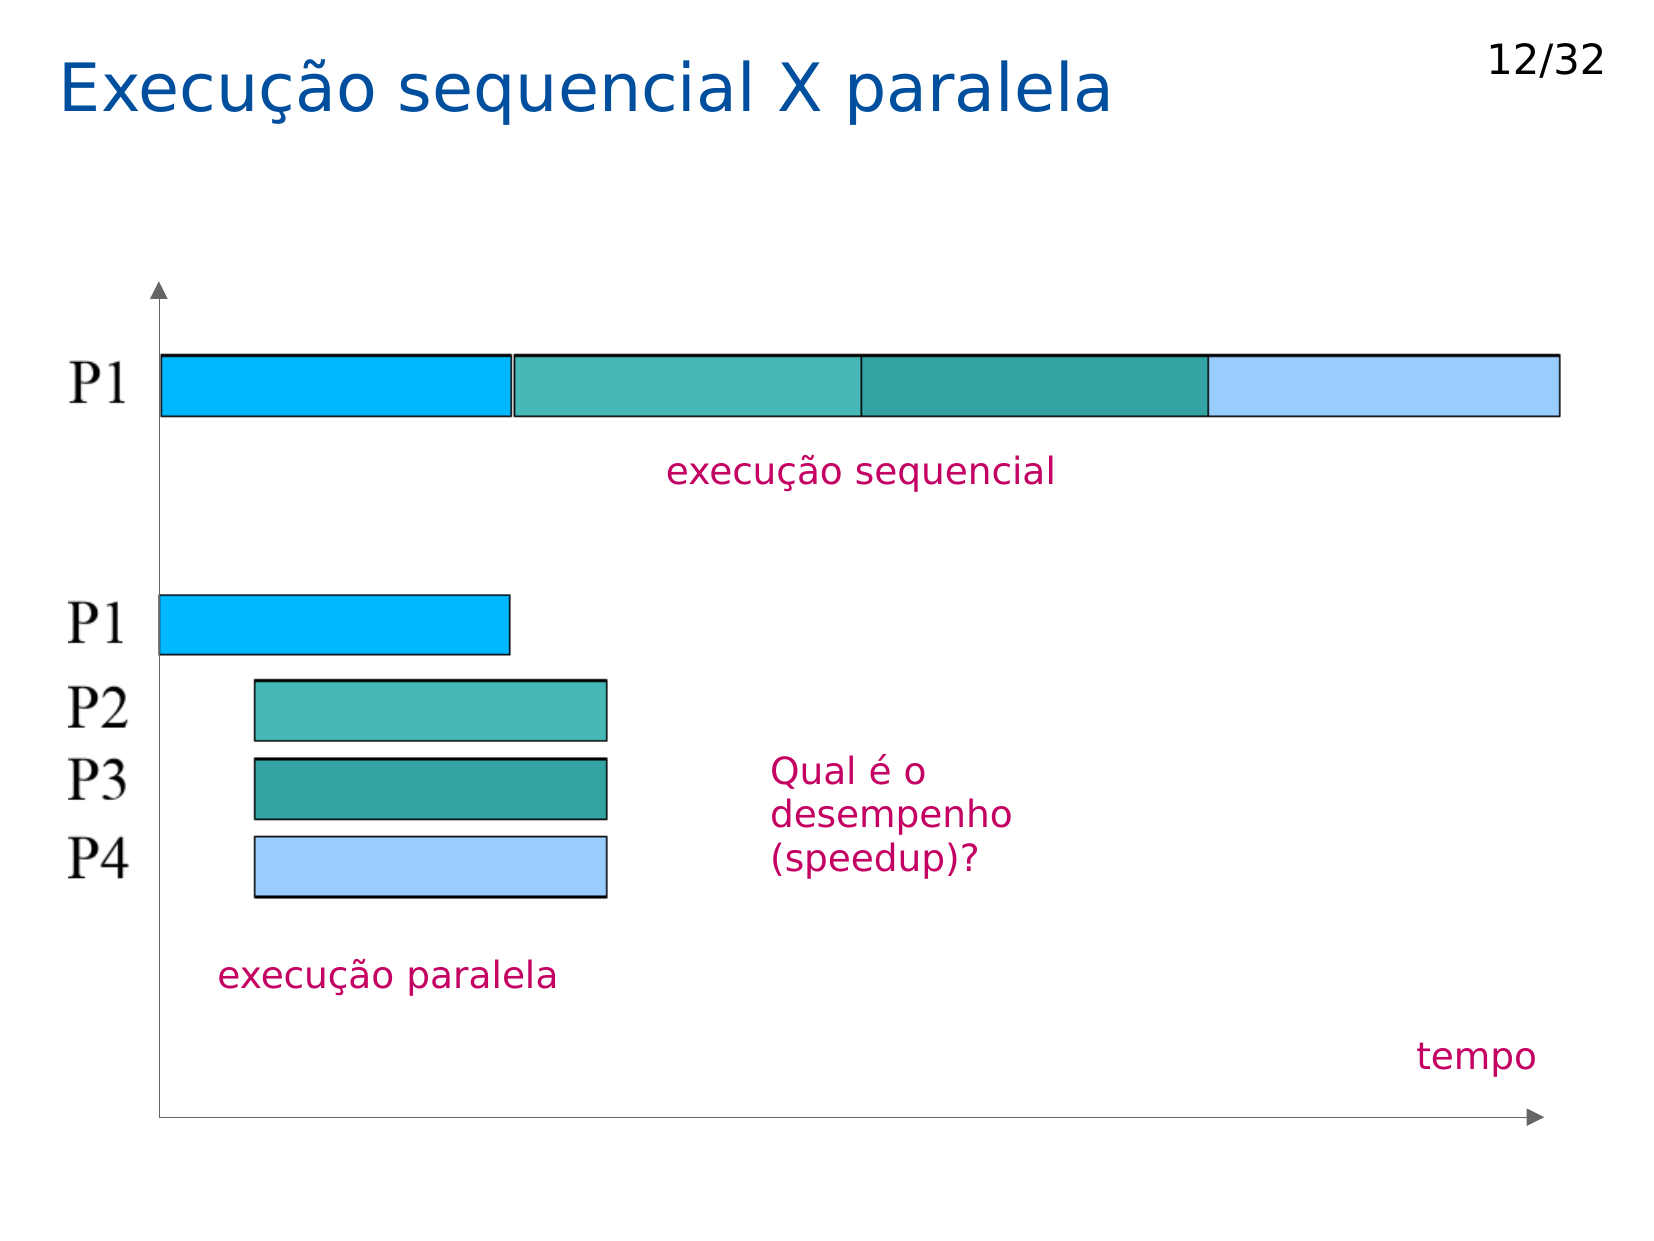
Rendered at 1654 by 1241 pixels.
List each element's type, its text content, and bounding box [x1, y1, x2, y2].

picture [160, 593, 611, 902]
picture [67, 351, 159, 419]
text_box Qual é o desempenho (speedup)? [755, 742, 1115, 888]
text_box tempo [1401, 1026, 1570, 1086]
picture [68, 593, 159, 902]
title Execução sequencial X paralela [59, 29, 1506, 148]
picture [160, 351, 1564, 419]
text_box execução paralela [202, 946, 680, 1005]
text_box execução sequencial [651, 442, 1157, 545]
